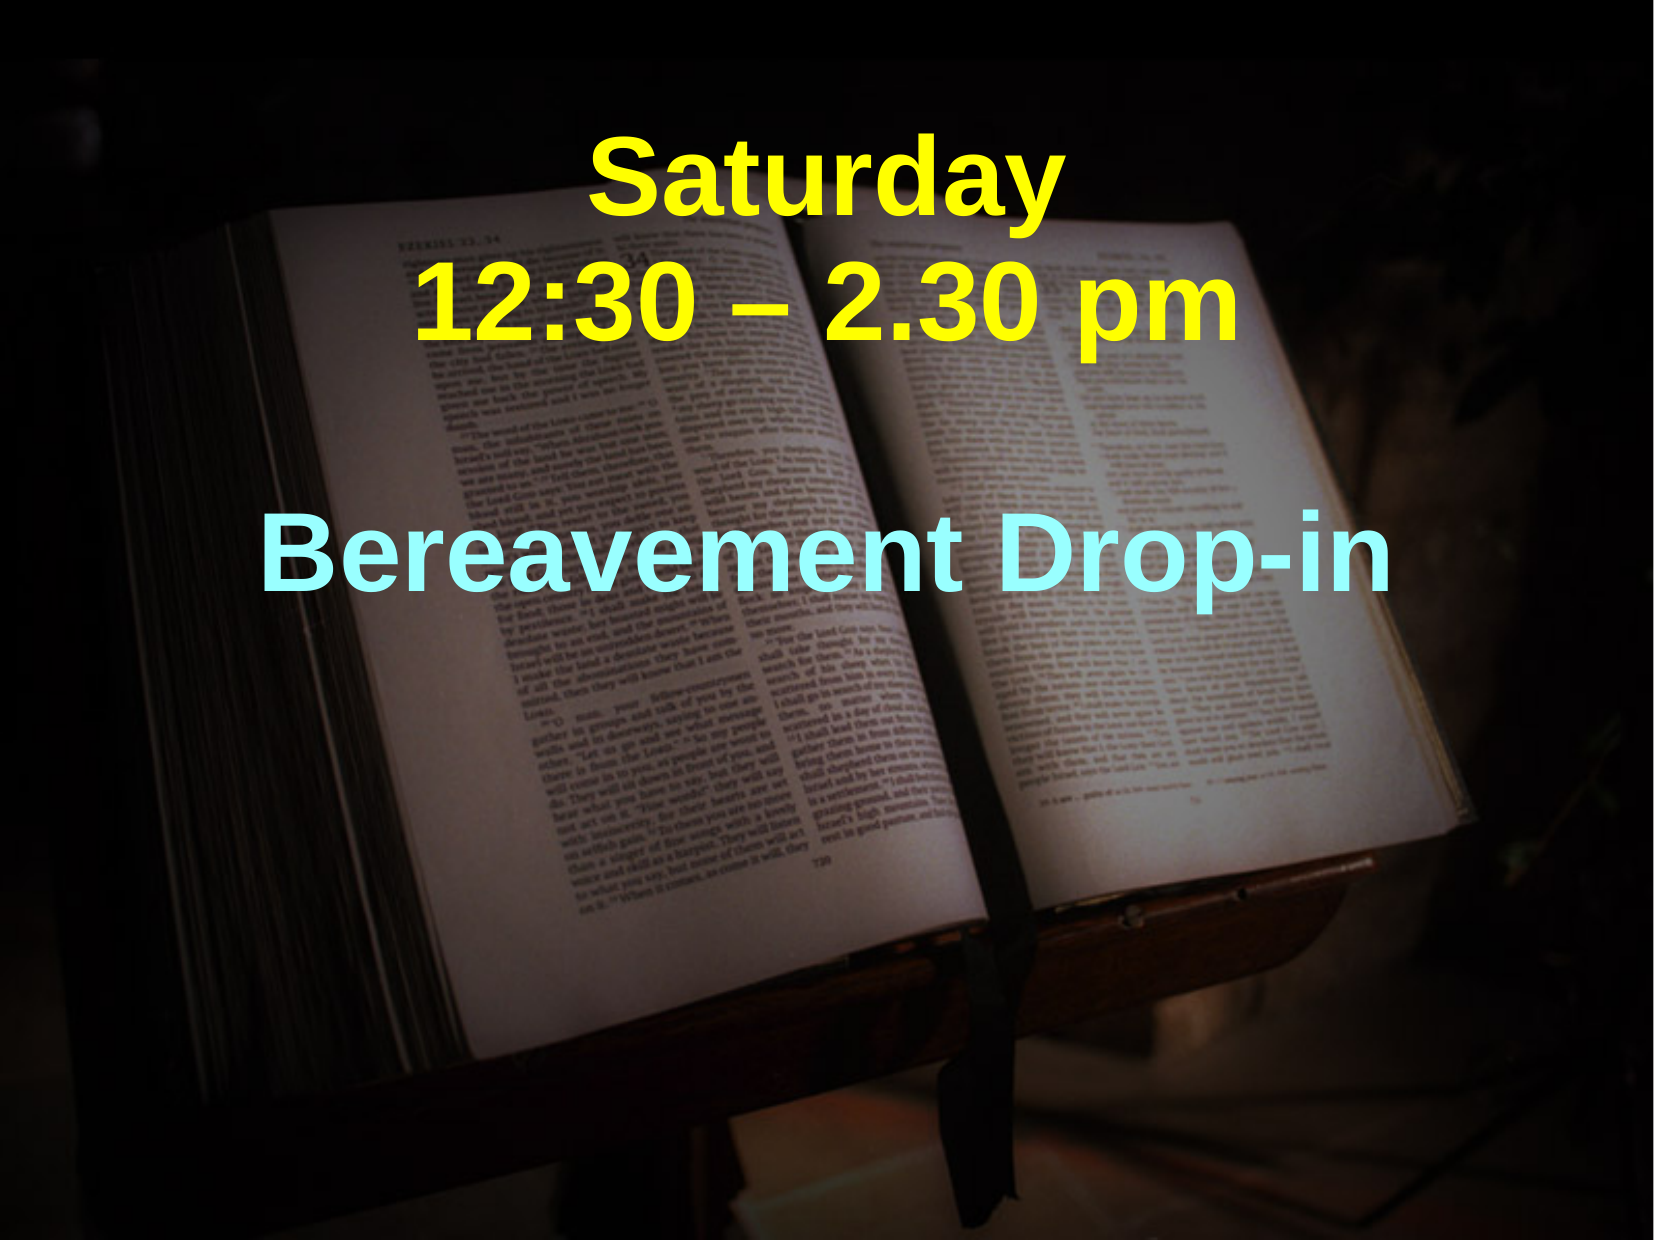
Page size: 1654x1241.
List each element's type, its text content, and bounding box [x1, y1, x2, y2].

text_box Saturday 12:30 – 2.30 pm Bereavement Drop-in [118, 106, 1536, 1182]
picture [0, 0, 1654, 1240]
